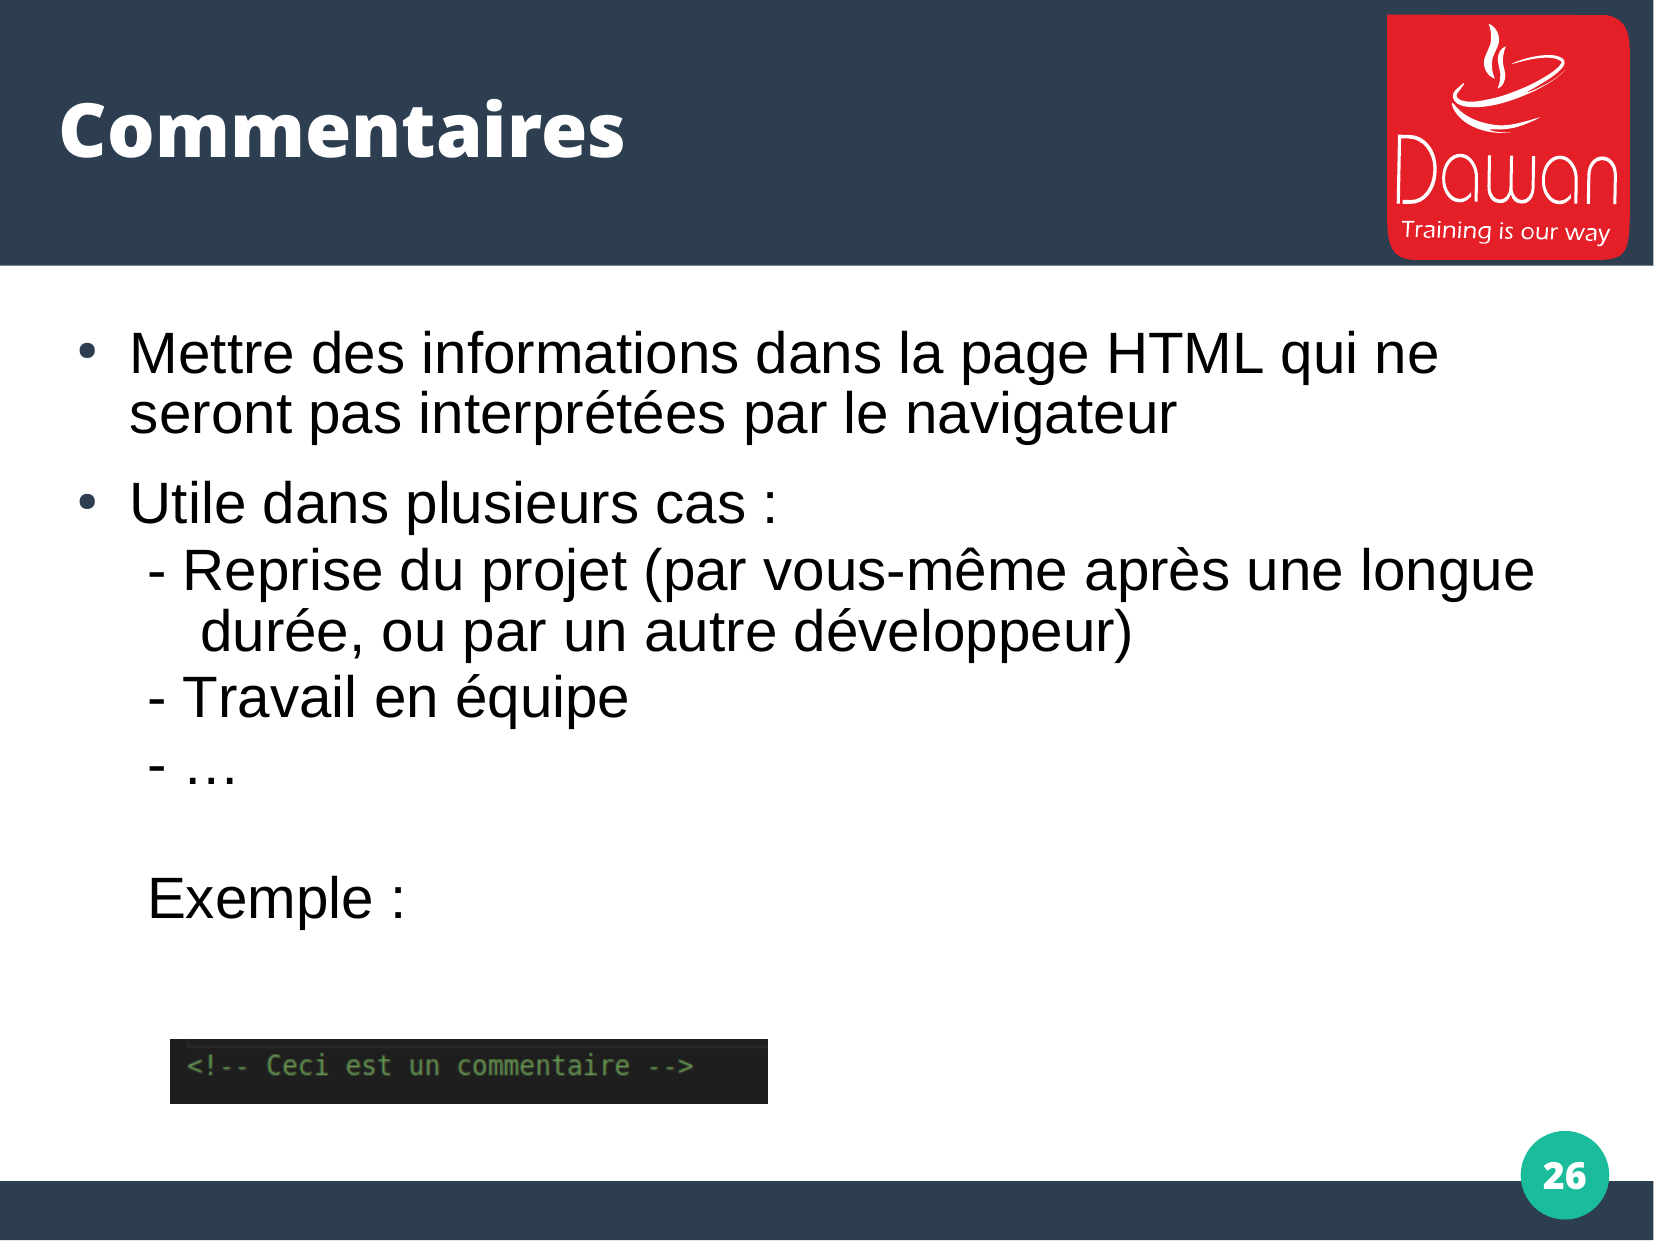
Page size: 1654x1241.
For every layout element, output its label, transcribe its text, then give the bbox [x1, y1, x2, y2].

title Commentaires [59, 49, 1387, 207]
picture [1387, 14, 1630, 260]
list Mettre des informations dans la page HTML qui ne seront pas interprétées par le navigateur Utile dans plusieurs cas : - Reprise du projet (par vous-même après une longue durée, ou par un autre développeur) - Travail en équipe - … Exemple : [59, 324, 1595, 1152]
picture [170, 1039, 768, 1104]
